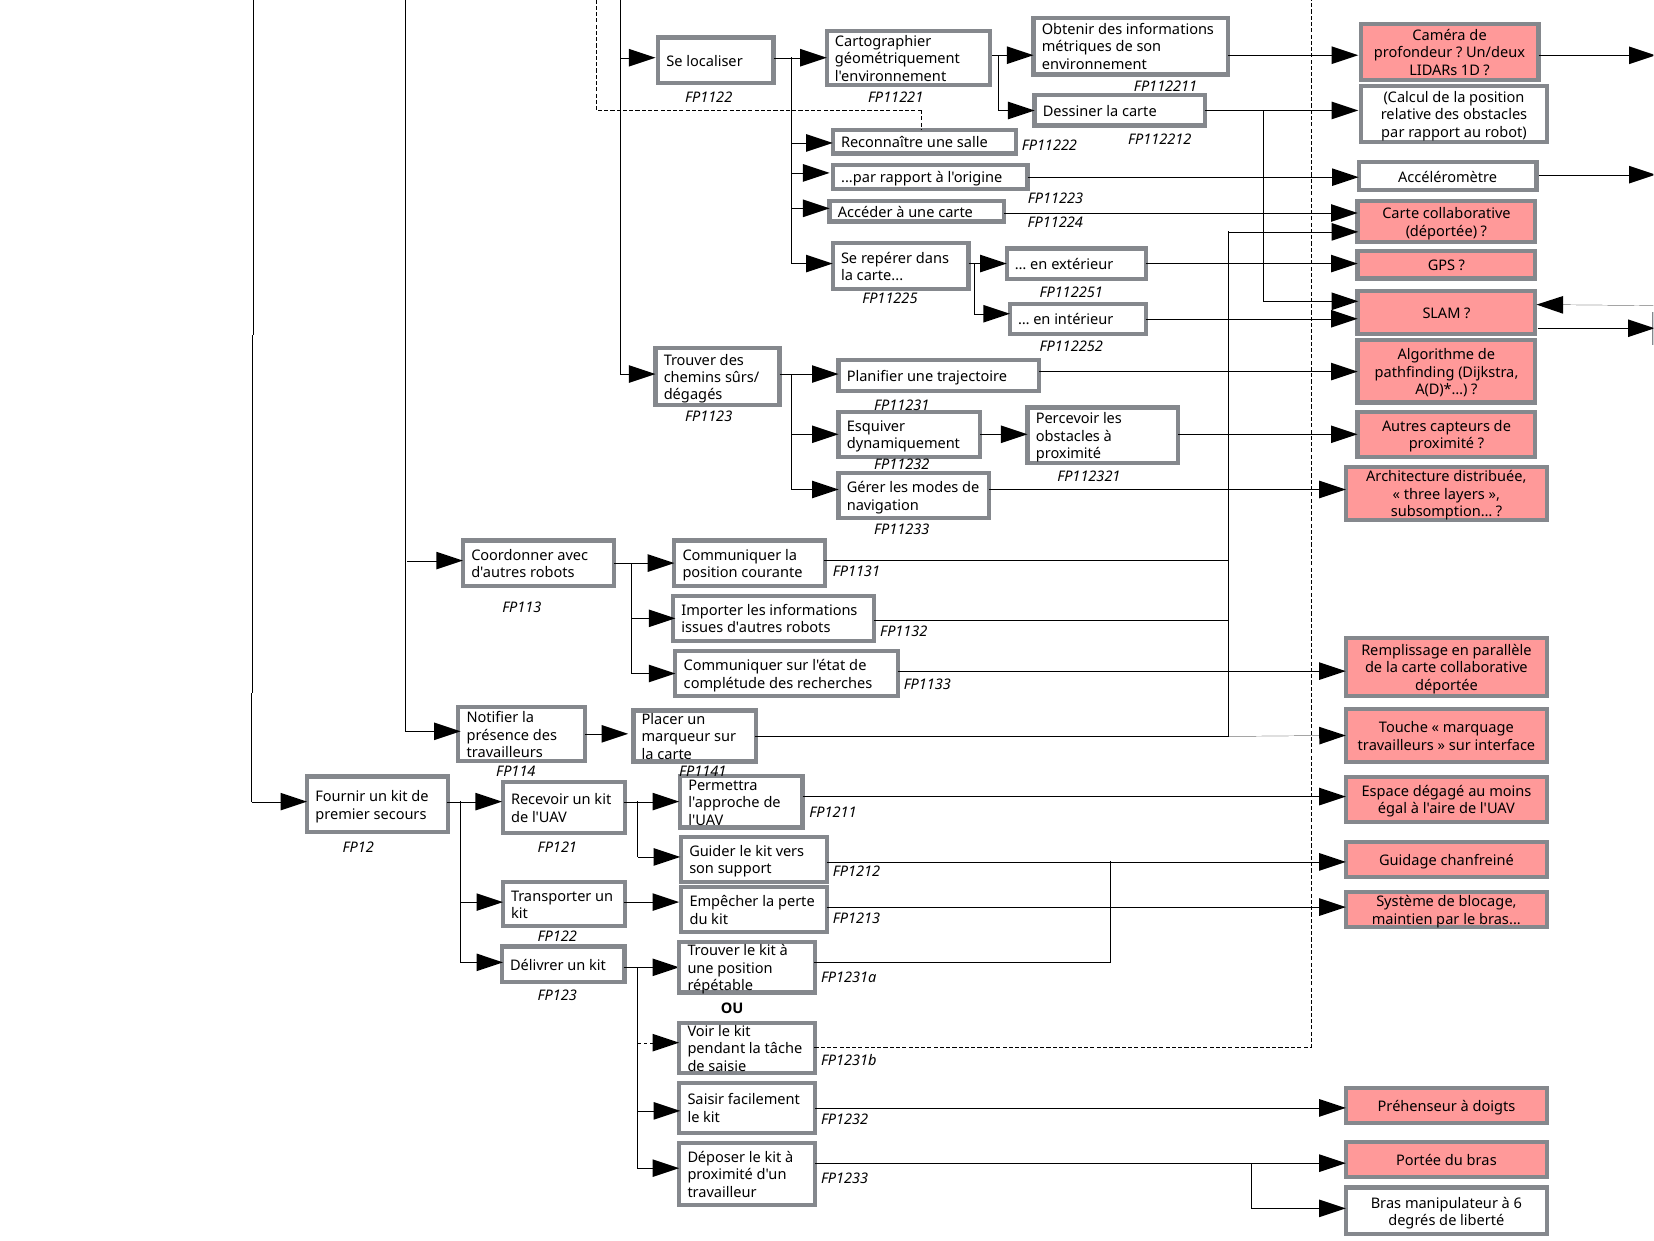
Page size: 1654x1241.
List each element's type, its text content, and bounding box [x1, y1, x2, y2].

text_box … en intérieur [1009, 303, 1146, 334]
text_box FP114 [489, 749, 567, 792]
text_box Préhenseur à doigts [1345, 1087, 1548, 1123]
text_box FP1212 [826, 849, 910, 892]
text_box ...par rapport à l'origine [832, 165, 1028, 190]
text_box Espace dégagé au moins égal à l'aire de l'UAV [1345, 776, 1548, 822]
text_box Fournir un kit de premier secours [307, 776, 448, 833]
text_box Dessiner la carte [1034, 95, 1205, 126]
text_box Accéléromètre [1358, 162, 1537, 190]
text_box FP11223 [1021, 177, 1099, 219]
text_box FP1131 [826, 550, 904, 593]
text_box Guider le kit vers son support [681, 836, 827, 882]
text_box Trouver le kit à une position répétable [679, 942, 815, 993]
text_box Gérer les modes de navigation [838, 472, 990, 519]
text_box Transporter un kit [502, 882, 626, 926]
text_box Guidage chanfreiné [1345, 842, 1548, 877]
text_box FP1233 [814, 1156, 886, 1199]
text_box Placer un marqueur sur la carte [633, 710, 756, 762]
text_box FP1231a [814, 956, 898, 999]
text_box Caméra de profondeur ? Un/deux LIDARs 1D ? [1360, 23, 1539, 81]
text_box Obtenir des informations métriques de son environnement [1033, 17, 1229, 75]
text_box FP1231b [814, 1038, 898, 1081]
text_box GPS ? [1357, 250, 1536, 279]
text_box Remplissage en parallèle de la carte collaborative déportée [1345, 637, 1548, 697]
text_box Carte collaborative (déportée) ? [1357, 200, 1536, 243]
text_box FP1133 [897, 662, 975, 705]
text_box Déposer le kit à proximité d'un travailleur [679, 1143, 815, 1205]
text_box FP11221 [861, 76, 957, 119]
text_box Trouver des chemins sûrs/ dégagés [655, 348, 780, 406]
text_box FP1232 [814, 1097, 886, 1140]
text_box Cartographier géométriquement l'environnement [826, 30, 990, 86]
text_box Reconnaître une salle [832, 129, 1015, 154]
text_box FP112212 [1121, 117, 1217, 160]
text_box FP1213 [826, 897, 910, 939]
text_box FP123 [531, 973, 591, 1016]
text_box FP112321 [1050, 454, 1146, 497]
text_box … en extérieur [1006, 248, 1146, 279]
text_box Permettra l'approche de l'UAV [680, 776, 803, 828]
text_box Communiquer la position courante [674, 540, 825, 586]
text_box FP11232 [867, 442, 945, 485]
text_box Délivrer un kit [501, 946, 625, 983]
text_box Empêcher la perte du kit [681, 886, 827, 933]
text_box FP1211 [803, 790, 874, 833]
text_box Planifier une trajectoire [838, 360, 1040, 391]
text_box Voir le kit pendant la tâche de saisie [679, 1022, 815, 1073]
text_box FP121 [531, 826, 591, 869]
text_box Notifier la présence des travailleurs [458, 707, 585, 762]
text_box Touche « marquage travailleurs » sur interface [1345, 709, 1548, 762]
text_box FP112251 [1033, 271, 1122, 313]
text_box FP122 [531, 914, 591, 957]
text_box Communiquer sur l'état de complétude des recherches [675, 650, 898, 697]
text_box FP1141 [672, 749, 750, 792]
text_box FP112211 [1127, 64, 1223, 107]
text_box Autres capteurs de proximité ? [1357, 411, 1536, 457]
text_box FP1132 [873, 609, 951, 652]
text_box FP12 [336, 826, 390, 869]
text_box Accéder à une carte [829, 200, 1004, 222]
text_box Se localiser [658, 37, 774, 83]
text_box OU [714, 992, 762, 1023]
text_box Bras manipulateur à 6 degrés de liberté [1345, 1187, 1548, 1235]
text_box Coordonner avec d'autres robots [462, 540, 615, 586]
text_box Recevoir un kit de l'UAV [502, 782, 626, 834]
text_box Se repérer dans la carte... [832, 243, 969, 289]
text_box FP112252 [1033, 324, 1122, 367]
text_box FP11231 [867, 383, 945, 426]
text_box Portée du bras [1345, 1142, 1548, 1178]
text_box FP1123 [678, 395, 756, 437]
text_box Esquiver dynamiquement [838, 411, 981, 457]
text_box Système de blocage, maintien par le bras... [1345, 892, 1548, 928]
text_box FP11222 [1015, 123, 1093, 166]
text_box FP11224 [1021, 219, 1099, 243]
text_box Algorithme de pathfinding (Dijkstra, A(D)*…) ? [1357, 339, 1536, 403]
text_box Importer les informations issues d'autres robots [673, 595, 875, 641]
text_box SLAM ? [1357, 291, 1536, 334]
text_box Saisir facilement le kit [679, 1082, 815, 1134]
text_box (Calcul de la position relative des obstacles par rapport au robot) [1360, 85, 1548, 142]
text_box FP11225 [856, 276, 934, 319]
text_box FP1122 [678, 76, 756, 119]
text_box Architecture distribuée, « three layers », subsomption… ? [1345, 467, 1548, 520]
text_box FP11233 [867, 507, 945, 550]
text_box Percevoir les obstacles à proximité [1027, 407, 1179, 463]
text_box FP113 [496, 585, 573, 628]
